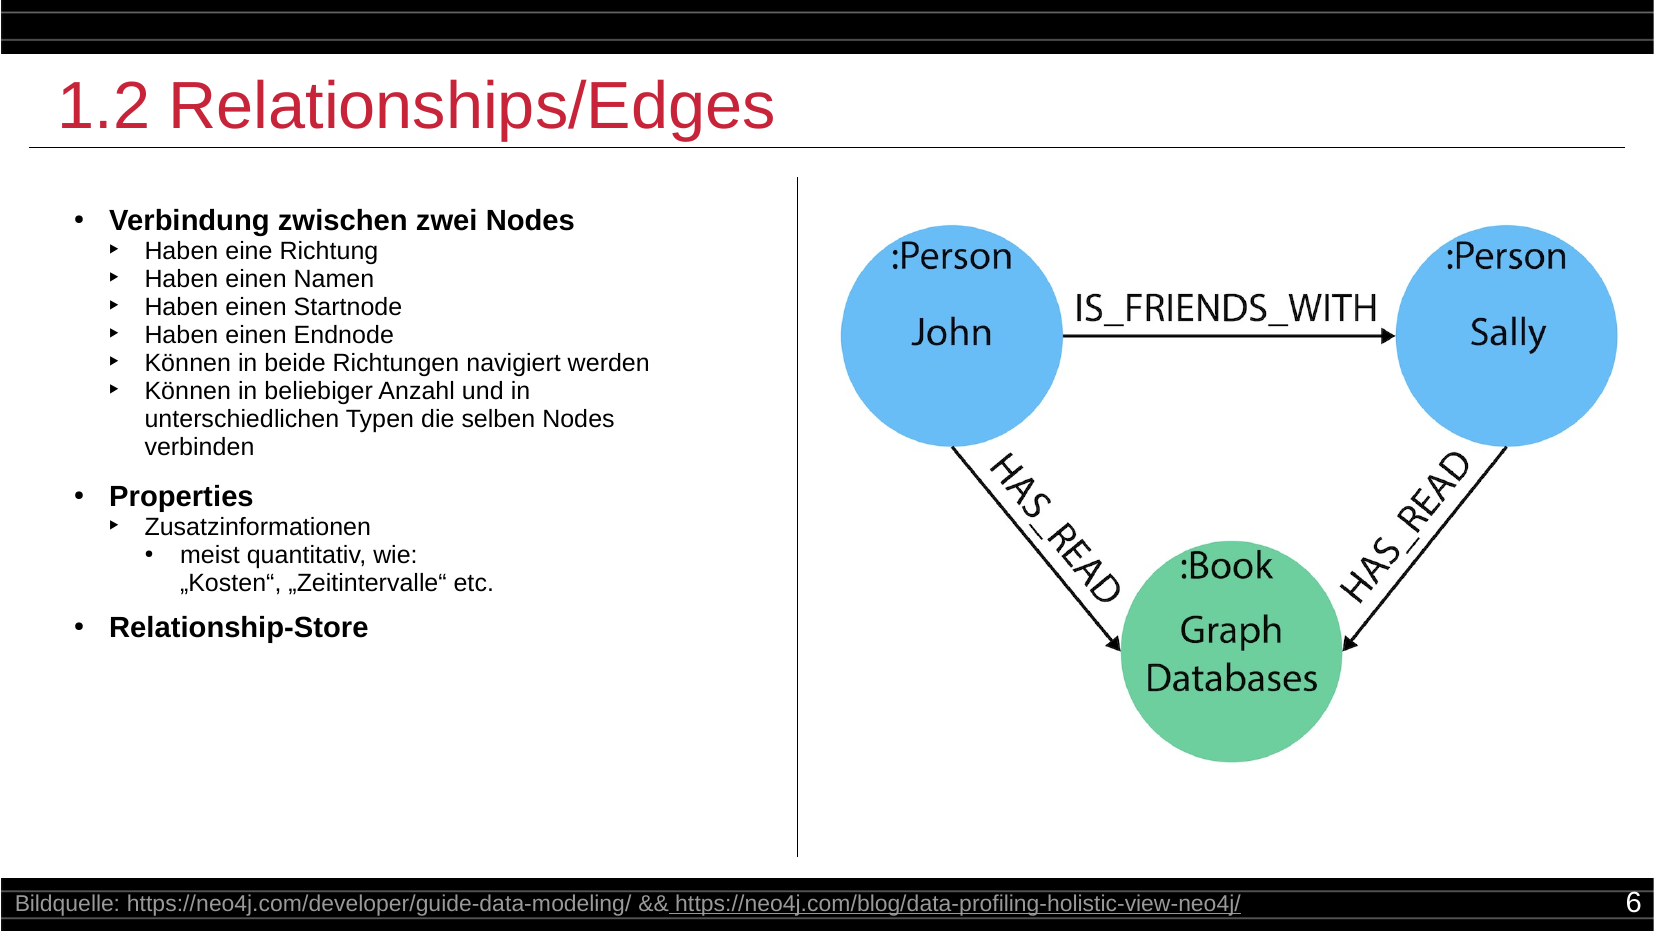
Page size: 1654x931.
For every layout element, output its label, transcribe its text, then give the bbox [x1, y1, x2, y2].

picture [812, 198, 1640, 786]
text_box Properties Zusatzinformationen meist quantitativ, wie: „Kosten“, „Zeitintervalle“ etc. [59, 472, 739, 604]
picture [1, 0, 1654, 54]
picture [1, 878, 1654, 931]
text_box Relationship-Store [59, 604, 739, 652]
title 1.2 Relationships/Edges [57, 63, 1547, 147]
text_box Verbindung zwischen zwei Nodes Haben eine Richtung Haben einen Namen Haben einen Startnode Haben einen Endnode Können in beide Richtungen navigiert werden Können in beliebiger Anzahl und in unterschiedlichen Typen die selben Nodes verbinden [59, 196, 739, 469]
text_box Bildquelle: https://neo4j.com/developer/guide-data-modeling/ && https://neo4j.com/blog/data-profiling-holistic-view-neo4j/ [0, 883, 1329, 931]
